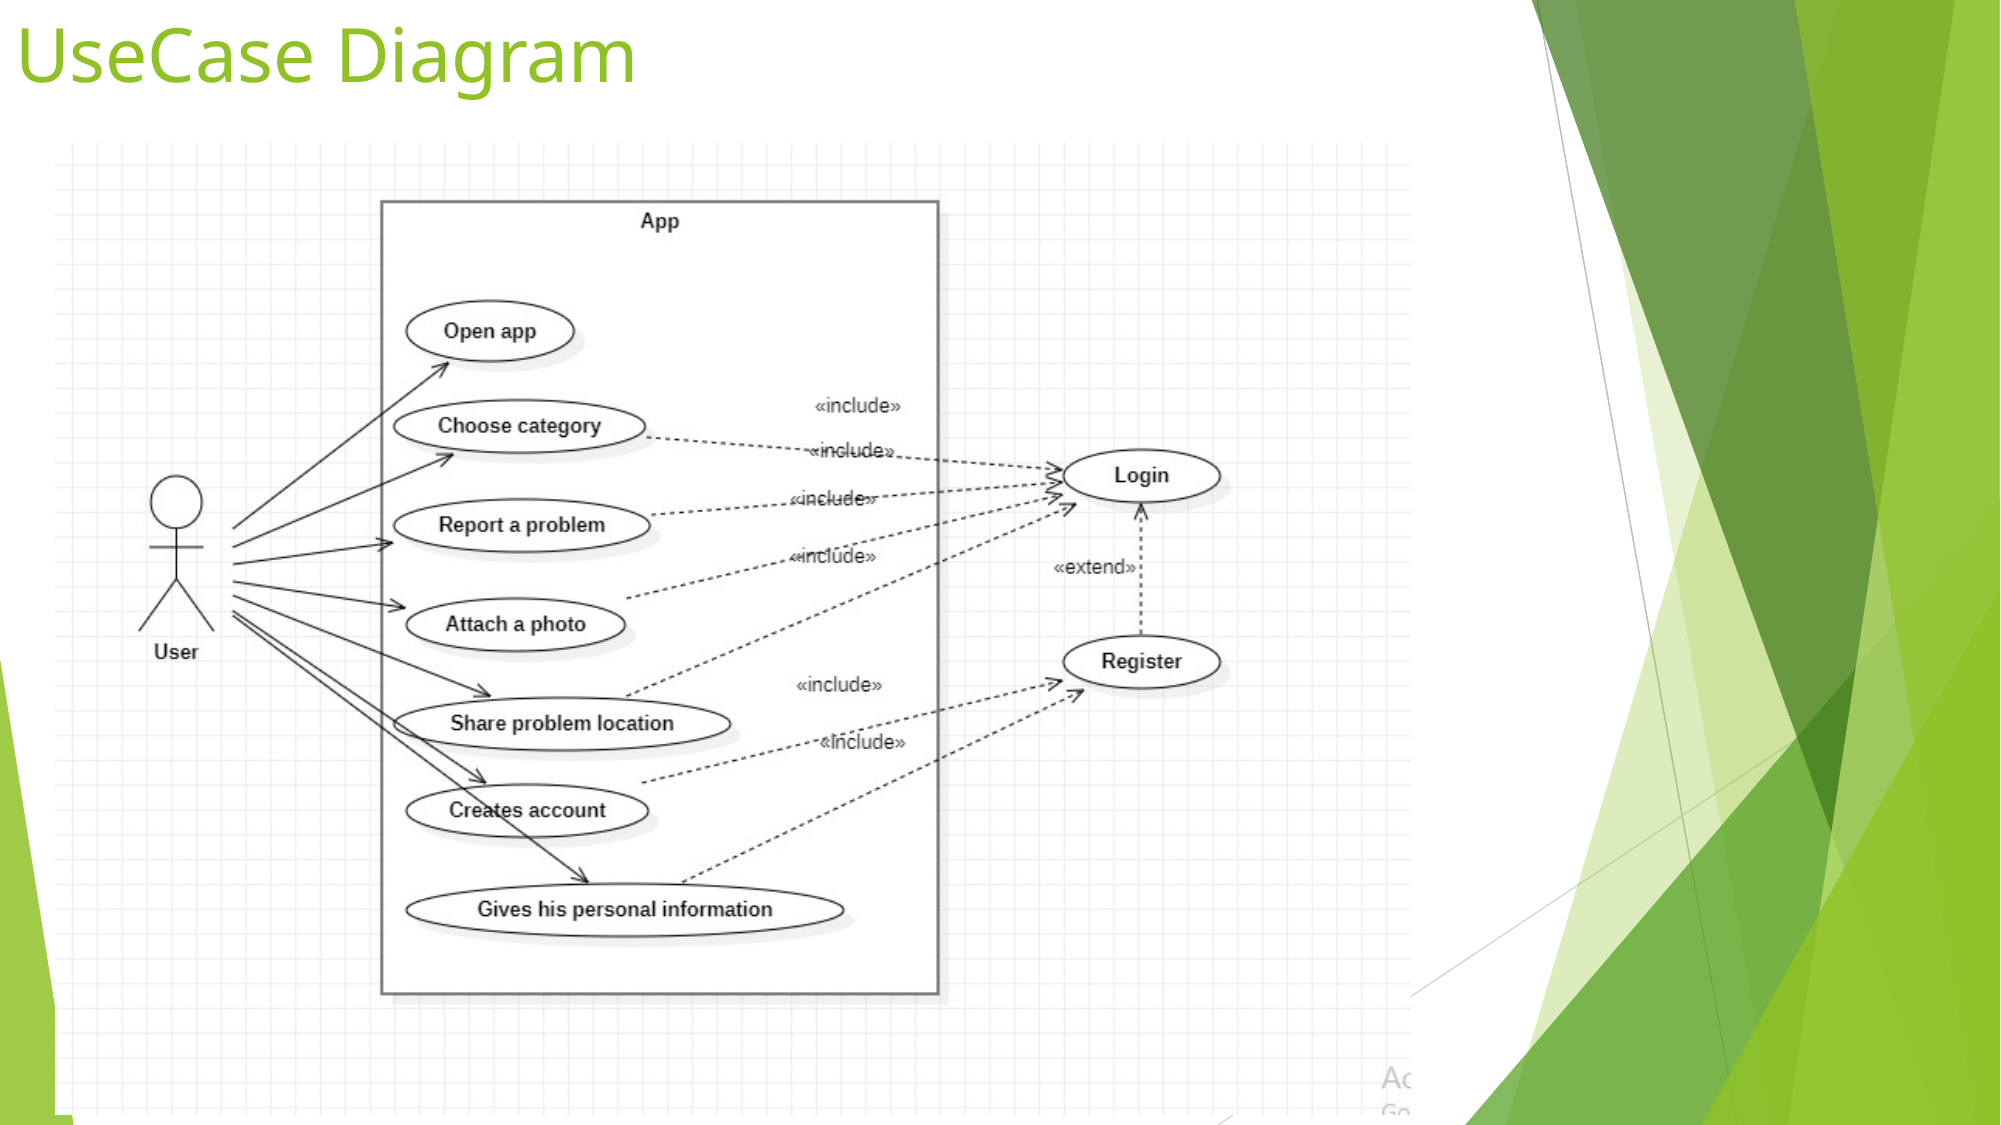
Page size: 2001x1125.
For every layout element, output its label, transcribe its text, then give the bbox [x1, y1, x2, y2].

picture [55, 143, 1411, 1115]
title UseCase Diagram [0, 0, 1411, 217]
